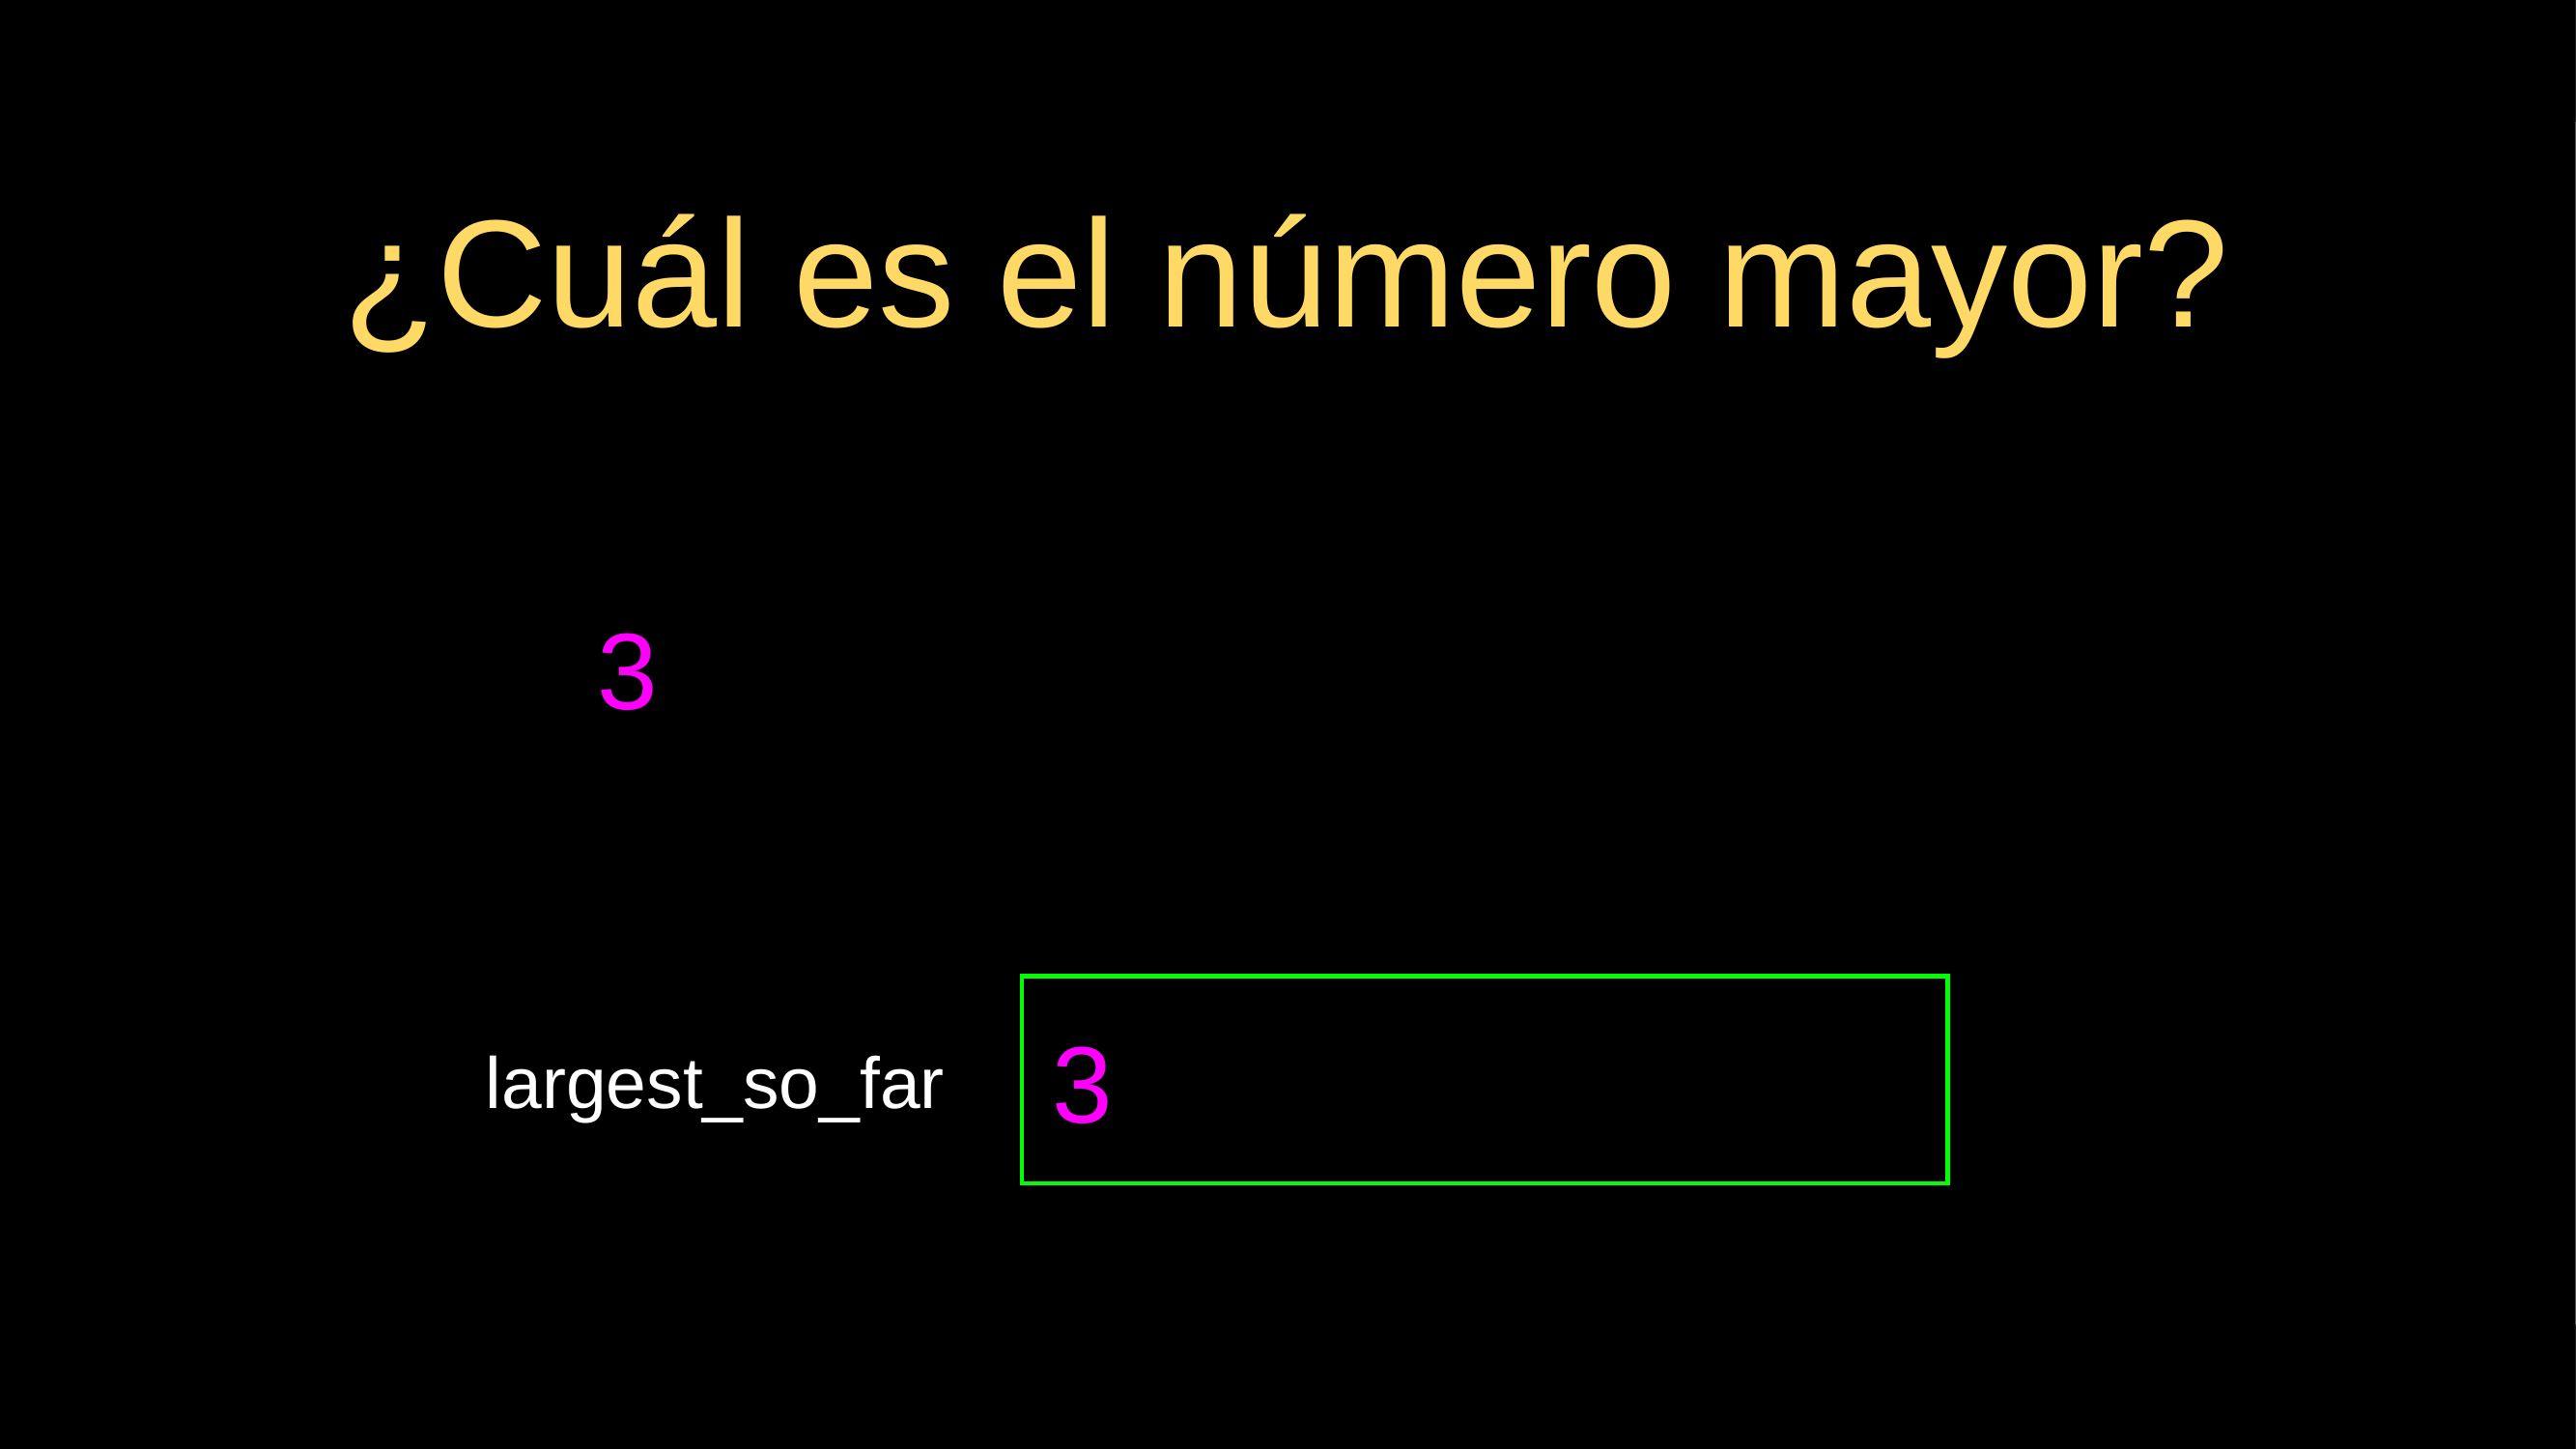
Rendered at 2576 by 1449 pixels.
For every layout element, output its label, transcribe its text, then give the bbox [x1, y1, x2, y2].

text_box largest_so_far [450, 1030, 980, 1129]
text_box 3 [597, 572, 757, 759]
title ¿Cuál es el número mayor? [183, 129, 2392, 403]
text_box 3 [1052, 991, 1174, 1168]
